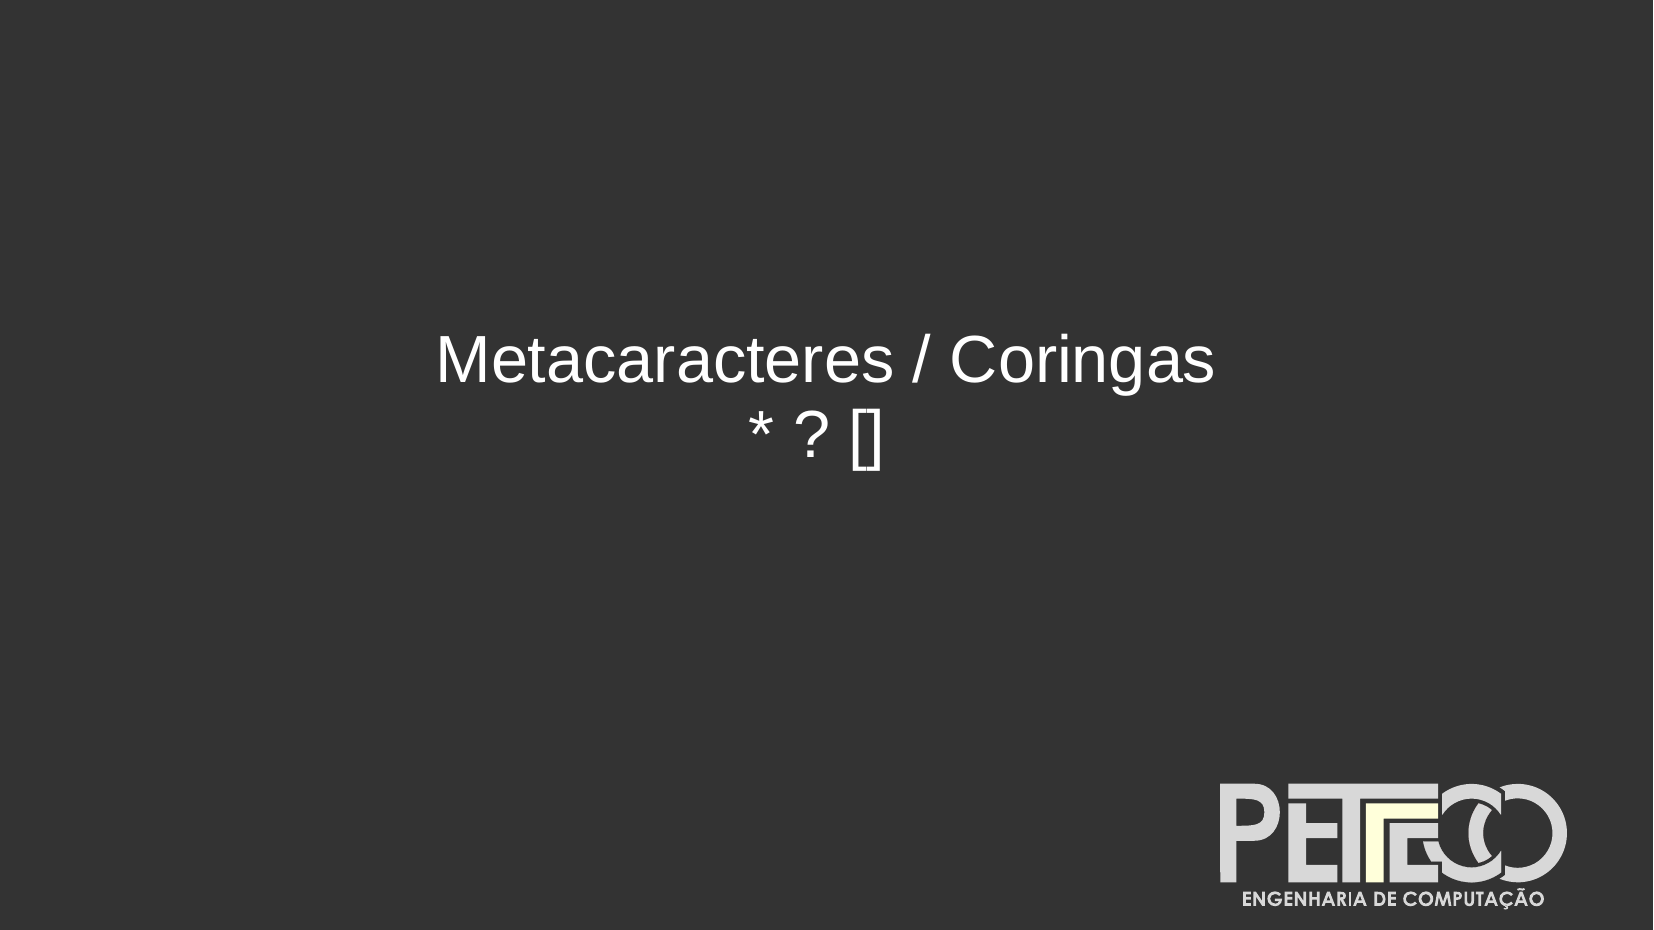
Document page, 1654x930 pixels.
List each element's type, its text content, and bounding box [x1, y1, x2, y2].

subtitle Metacaracteres / Coringas * ? [] [82, 37, 1571, 757]
